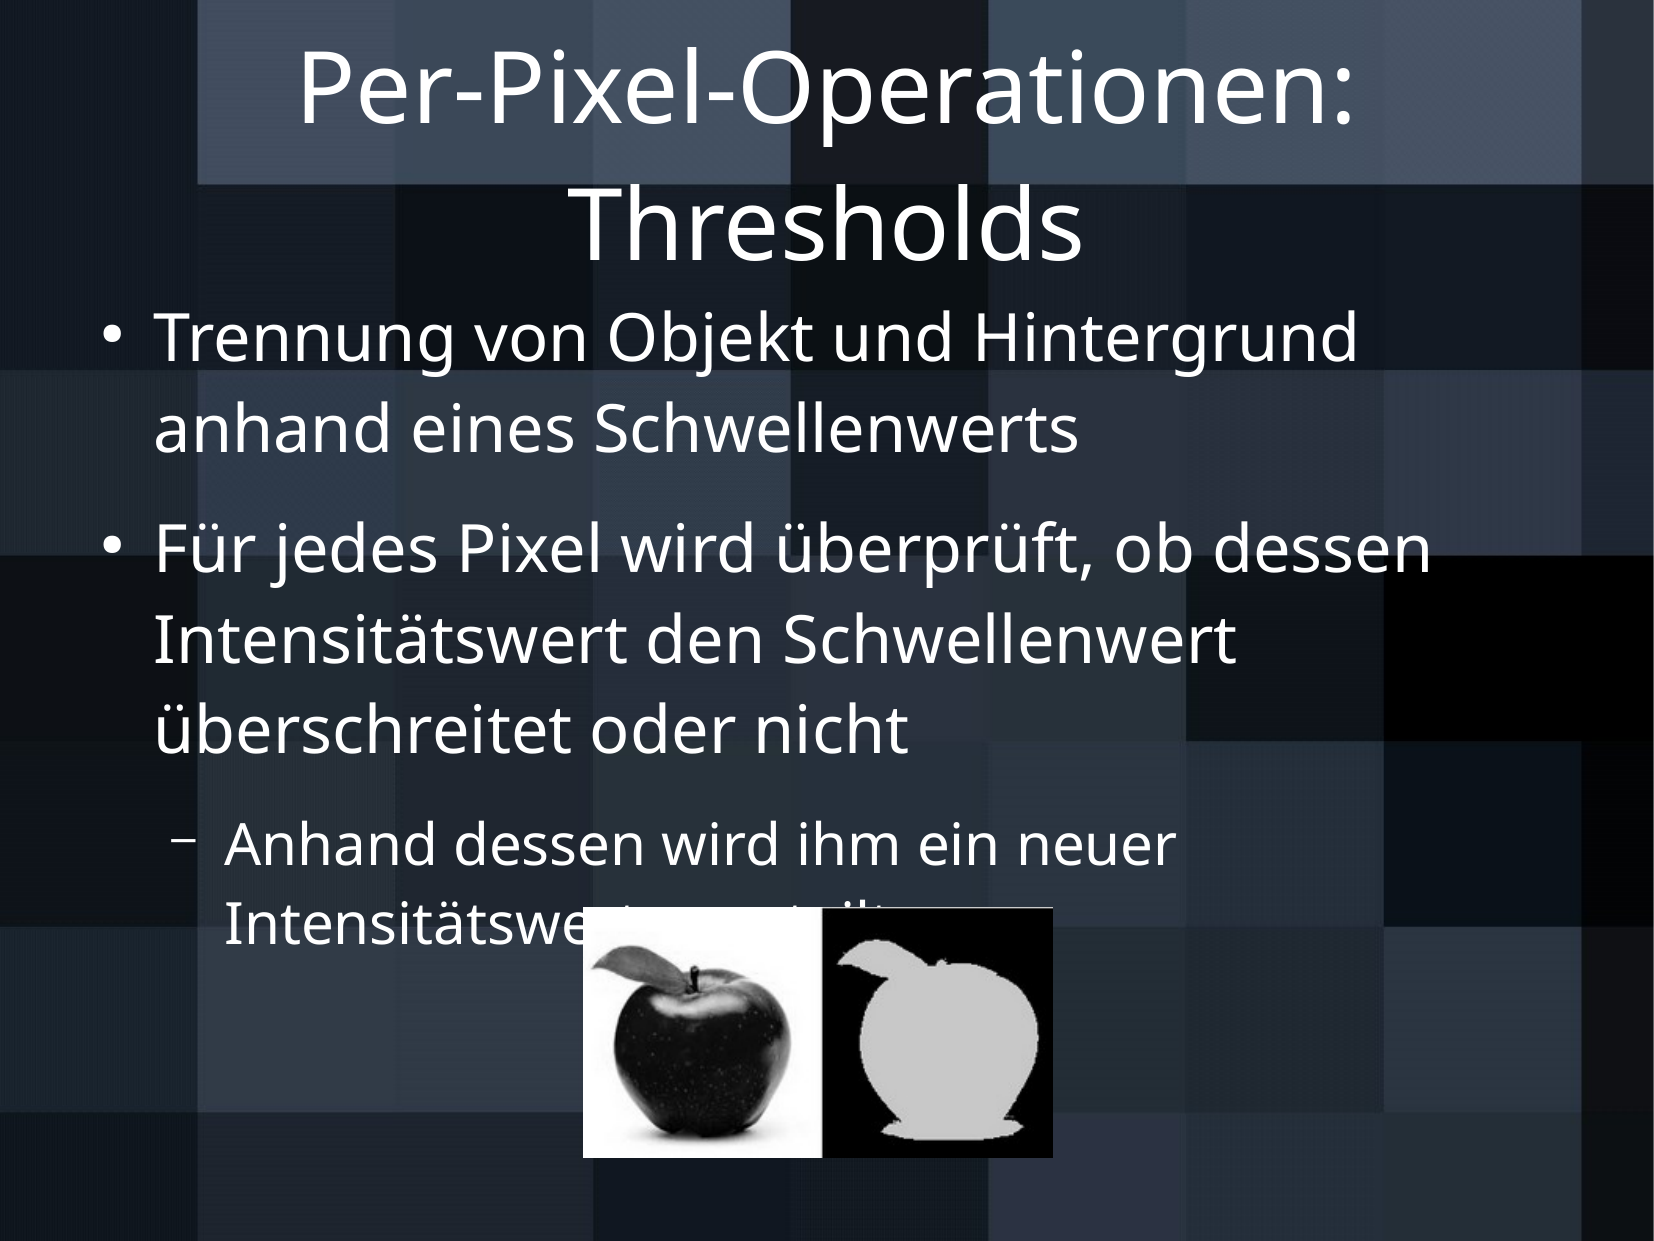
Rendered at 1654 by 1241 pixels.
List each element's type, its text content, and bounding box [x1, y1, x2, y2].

list Trennung von Objekt und Hintergrund anhand eines Schwellenwerts Für jedes Pixel wird überprüft, ob dessen Intensitätswert den Schwellenwert überschreitet oder nicht Anhand dessen wird ihm ein neuer Intensitätswert zugeteilt [82, 290, 1571, 899]
title Per-Pixel-Operationen: Thresholds [82, 31, 1571, 275]
picture [0, 0, 1654, 1241]
